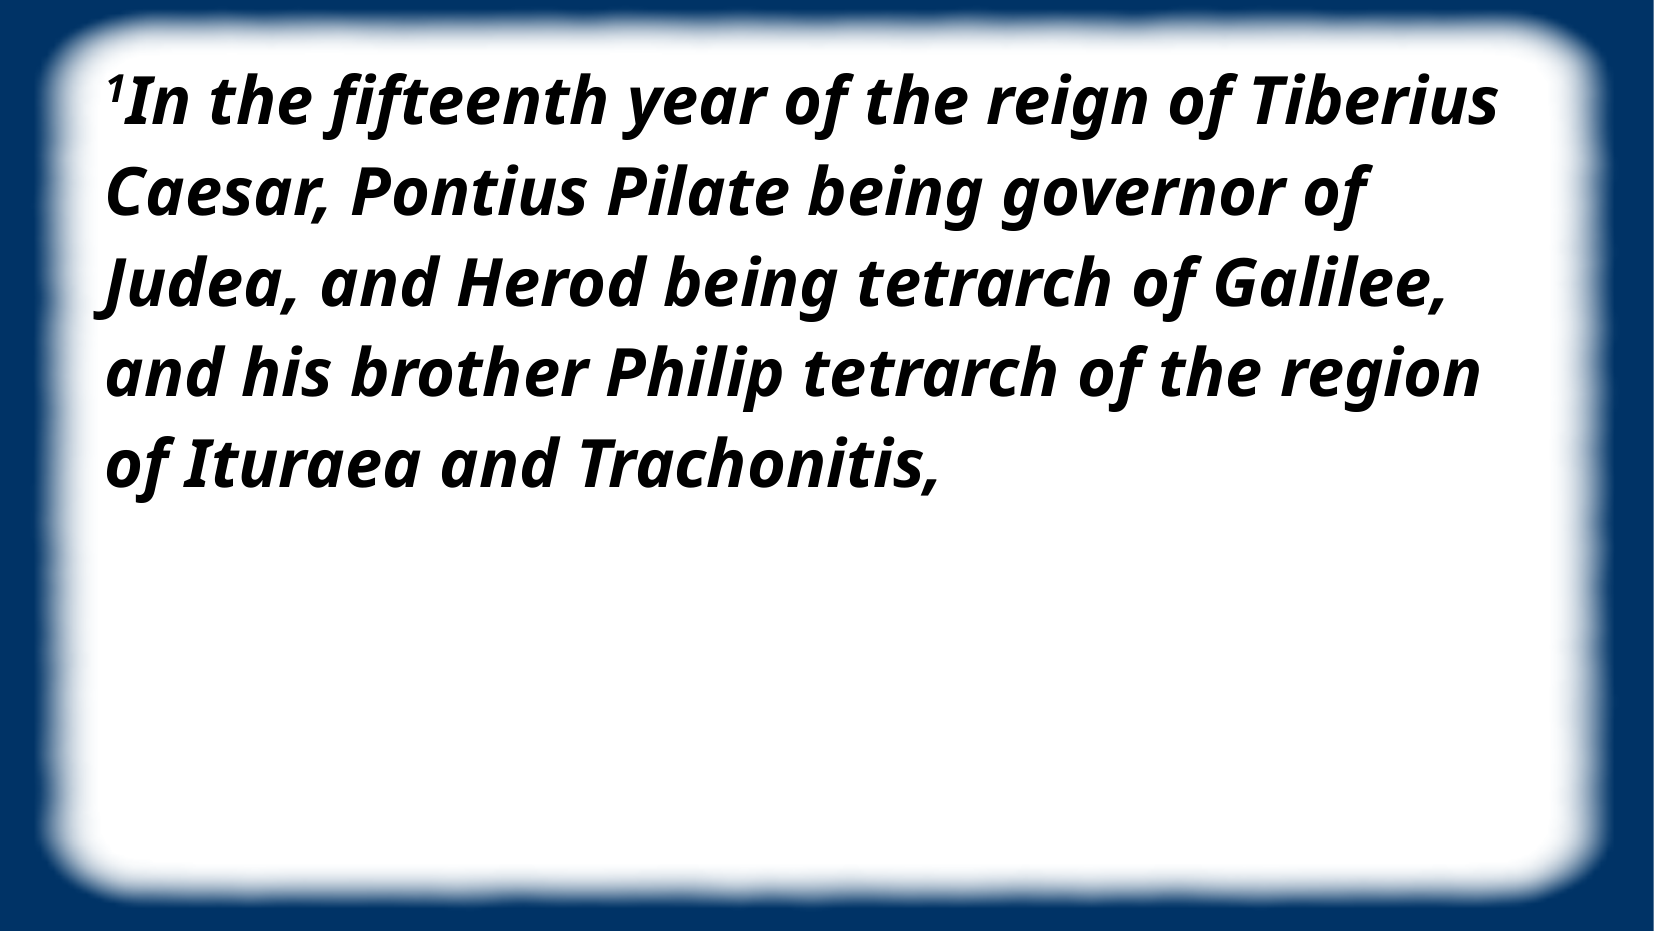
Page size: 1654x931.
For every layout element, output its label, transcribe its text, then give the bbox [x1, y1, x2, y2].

picture [0, 0, 1654, 931]
text_box 1In the fifteenth year of the reign of Tiberius Caesar, Pontius Pilate being governor of Judea, and Herod being tetrarch of Galilee, and his brother Philip tetrarch of the region of Ituraea and Trachonitis, [90, 45, 1561, 505]
